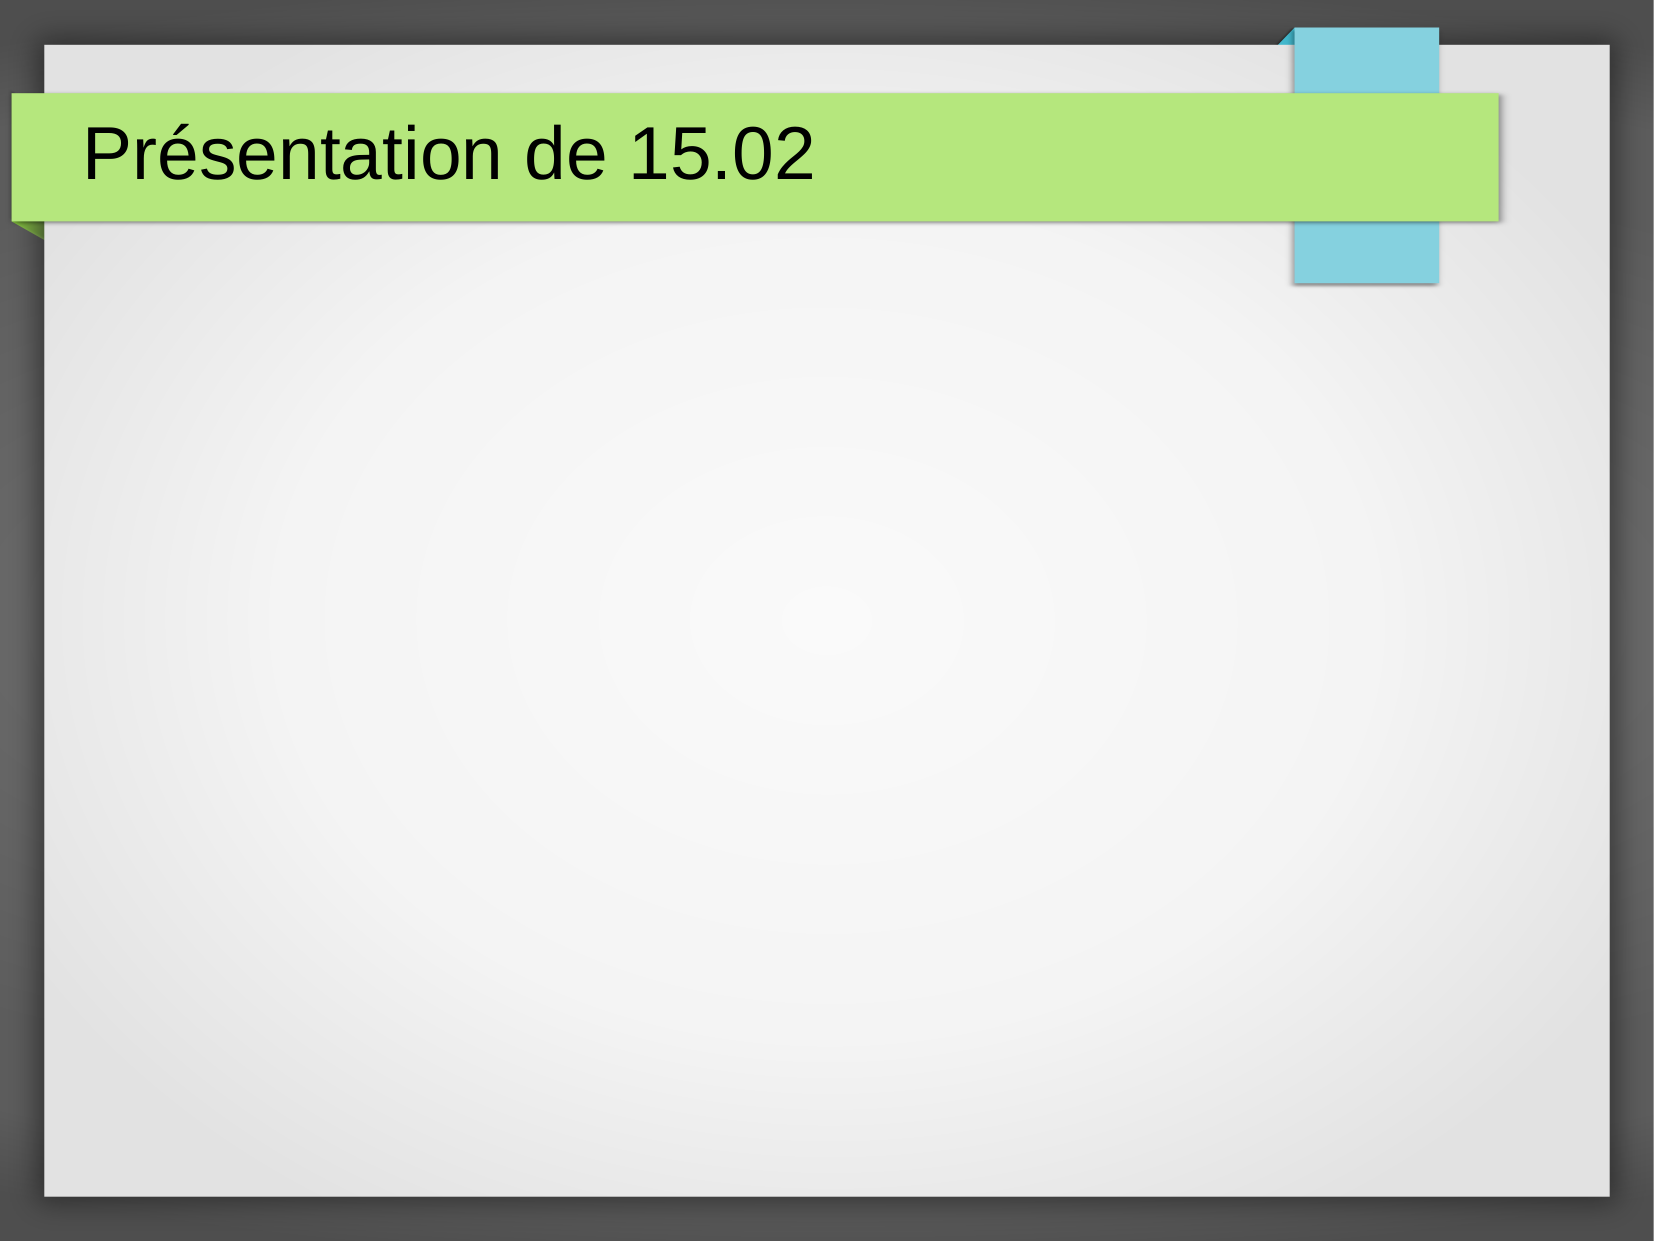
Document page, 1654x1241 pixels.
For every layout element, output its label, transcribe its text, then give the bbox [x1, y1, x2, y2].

picture [0, 0, 1654, 1241]
title Présentation de 15.02 [82, 94, 1264, 213]
